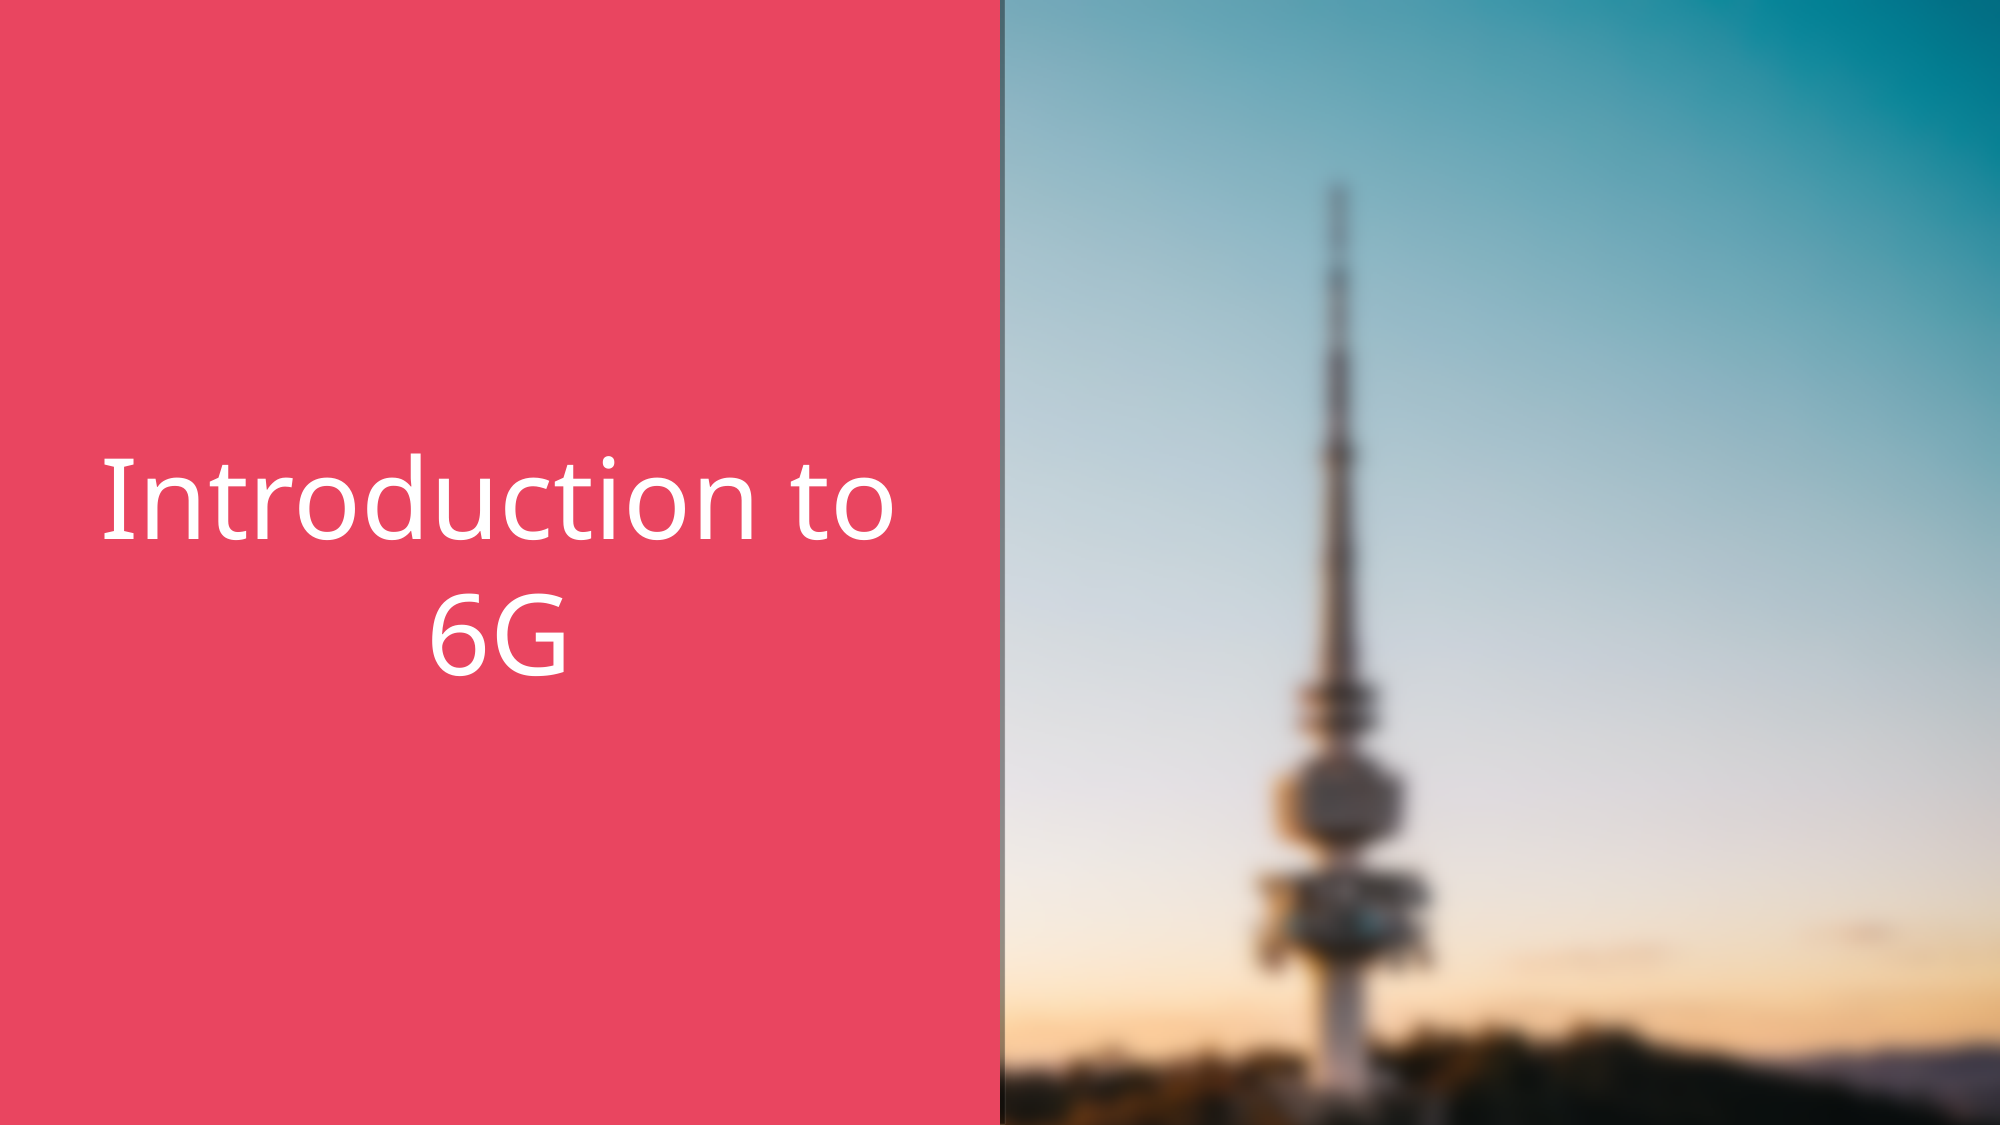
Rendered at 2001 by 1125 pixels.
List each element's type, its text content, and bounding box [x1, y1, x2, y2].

picture [1000, 0, 2000, 1125]
text_box Introduction to 6G [0, 0, 1000, 1125]
